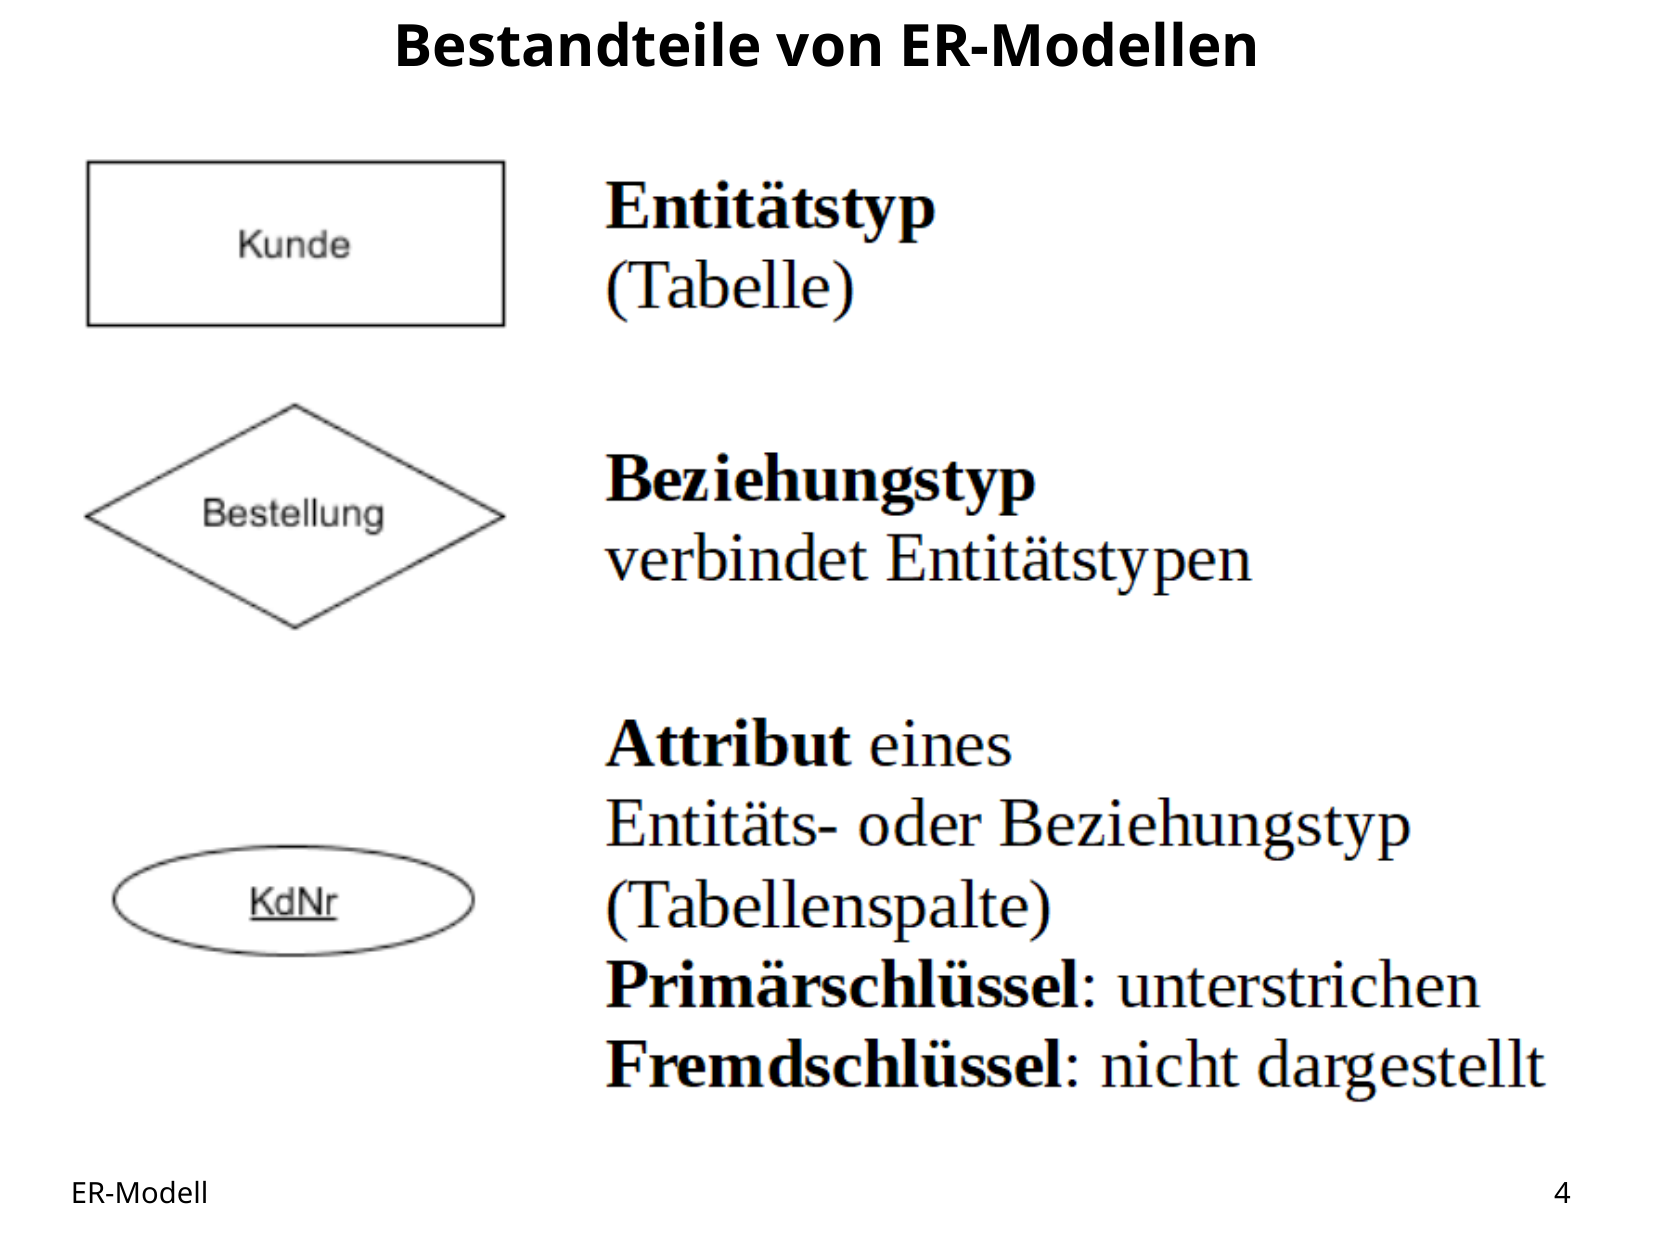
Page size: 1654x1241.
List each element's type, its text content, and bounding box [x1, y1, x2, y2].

picture [82, 158, 1548, 1104]
title Bestandteile von ER-Modellen [0, 5, 1654, 83]
